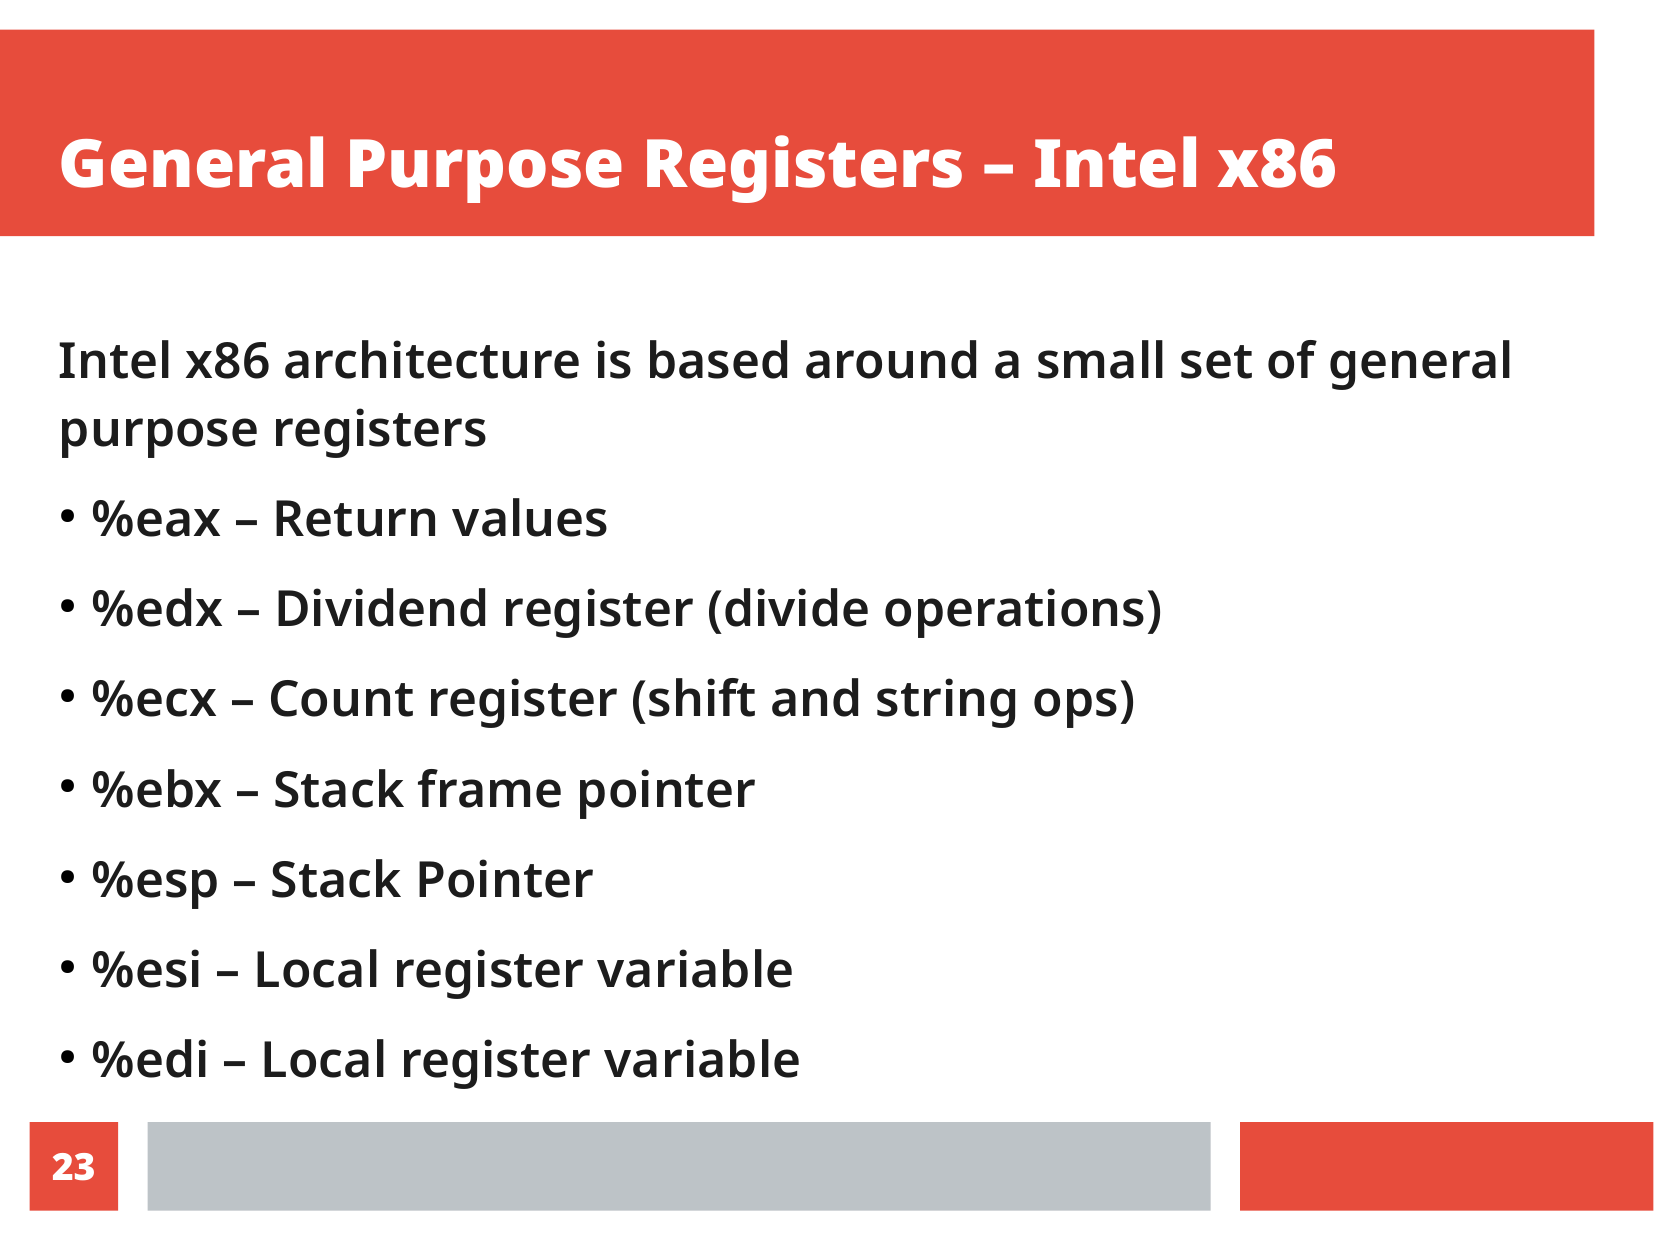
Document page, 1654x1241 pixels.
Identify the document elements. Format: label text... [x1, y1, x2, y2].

title General Purpose Registers – Intel x86 [59, 59, 1595, 207]
list Intel x86 architecture is based around a small set of general purpose registers %eax – Return values %edx – Dividend register (divide operations) %ecx – Count register (shift and string ops) %ebx – Stack frame pointer %esp – Stack Pointer %esi – Local register variable %edi – Local register variable [59, 324, 1565, 1093]
